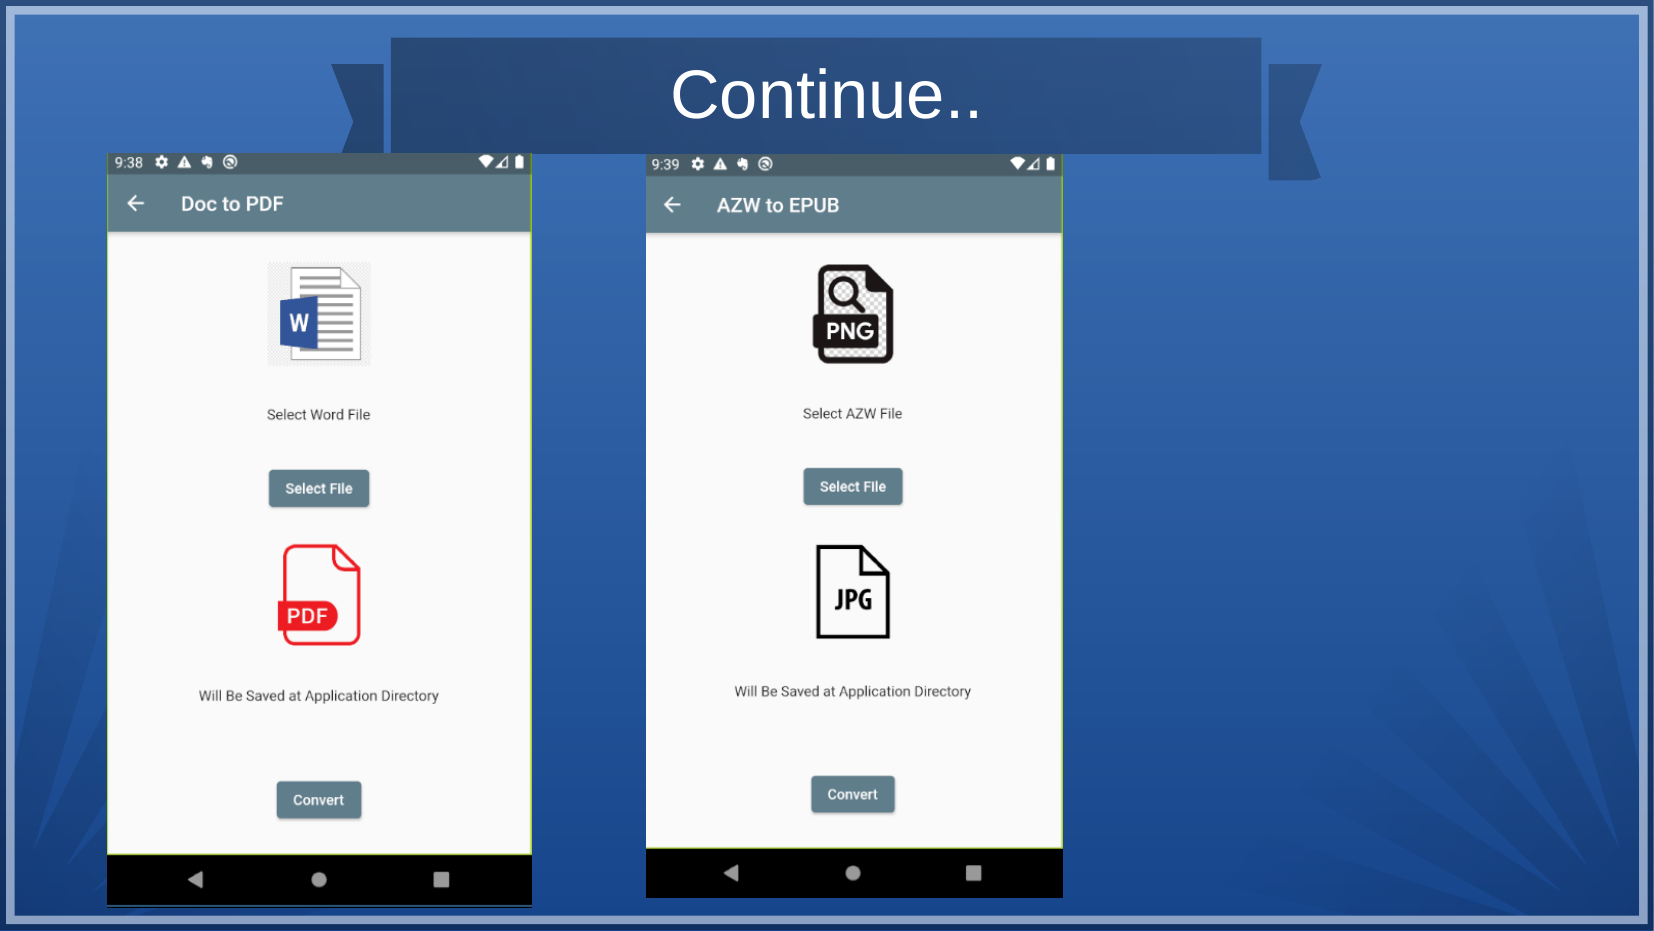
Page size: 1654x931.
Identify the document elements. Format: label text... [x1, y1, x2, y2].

title Continue.. [389, 35, 1264, 154]
picture [646, 154, 1063, 898]
picture [107, 153, 532, 908]
